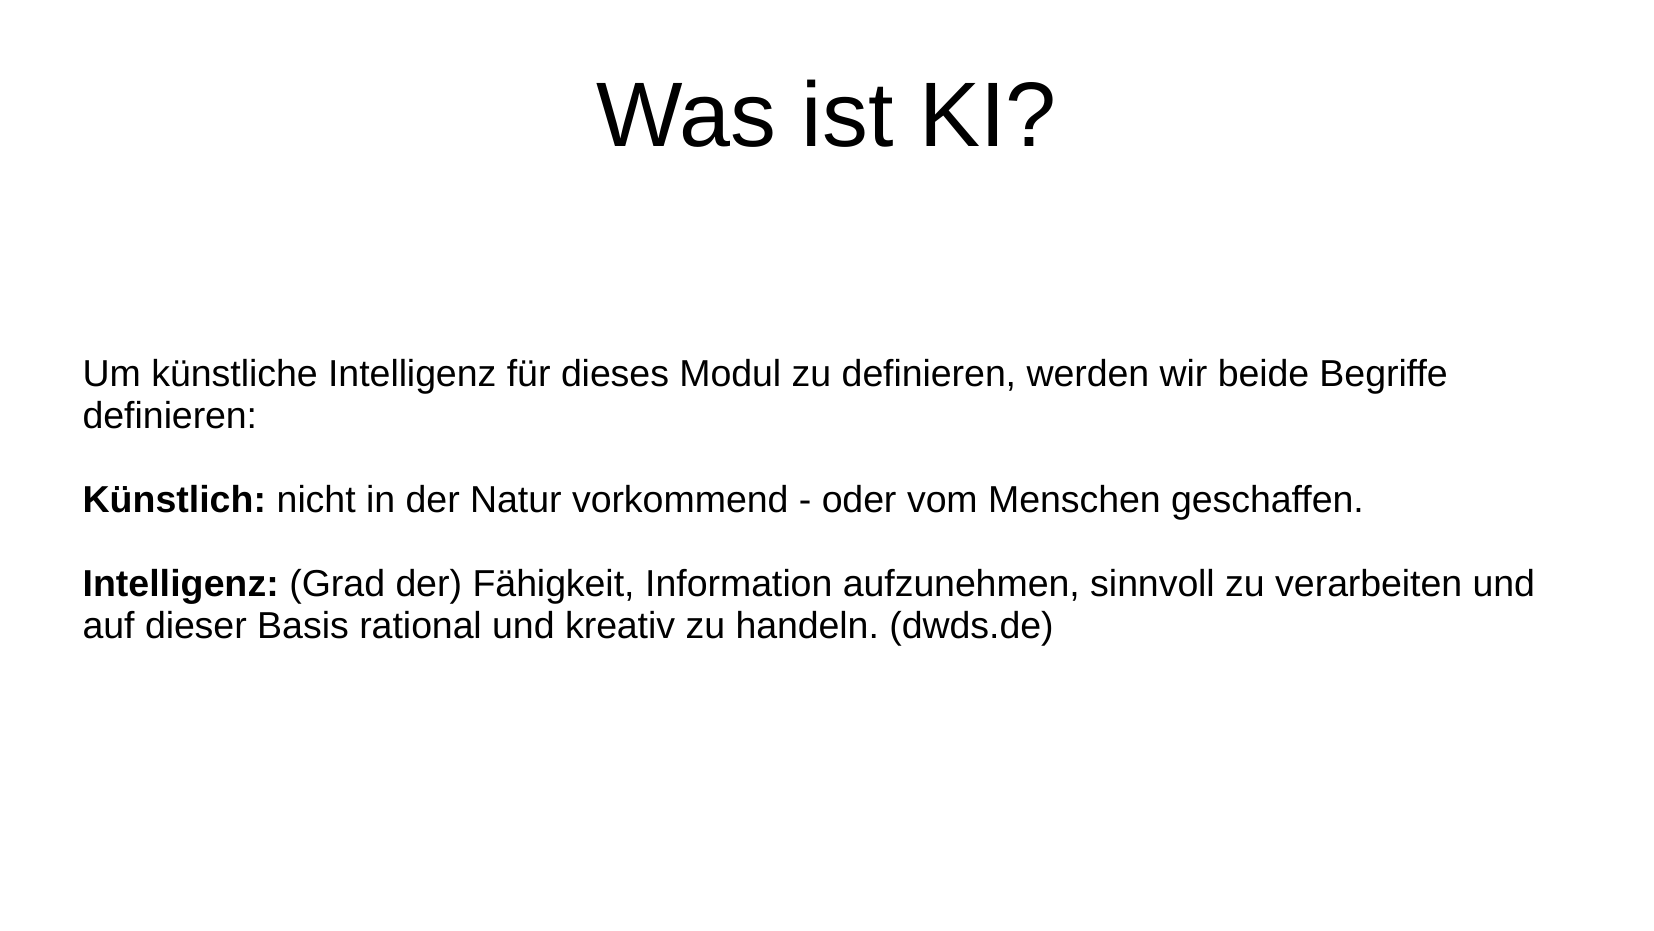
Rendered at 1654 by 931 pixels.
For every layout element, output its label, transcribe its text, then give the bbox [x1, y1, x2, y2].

title Was ist KI? [82, 37, 1571, 193]
subtitle Um künstliche Intelligenz für dieses Modul zu definieren, werden wir beide Begriffe definieren: Künstlich: nicht in der Natur vorkommend - oder vom Menschen geschaffen. Intelligenz: (Grad der) Fähigkeit, Information aufzunehmen, sinnvoll zu verarbeiten und auf dieser Basis rational und kreativ zu handeln. (dwds.de) [82, 229, 1571, 769]
